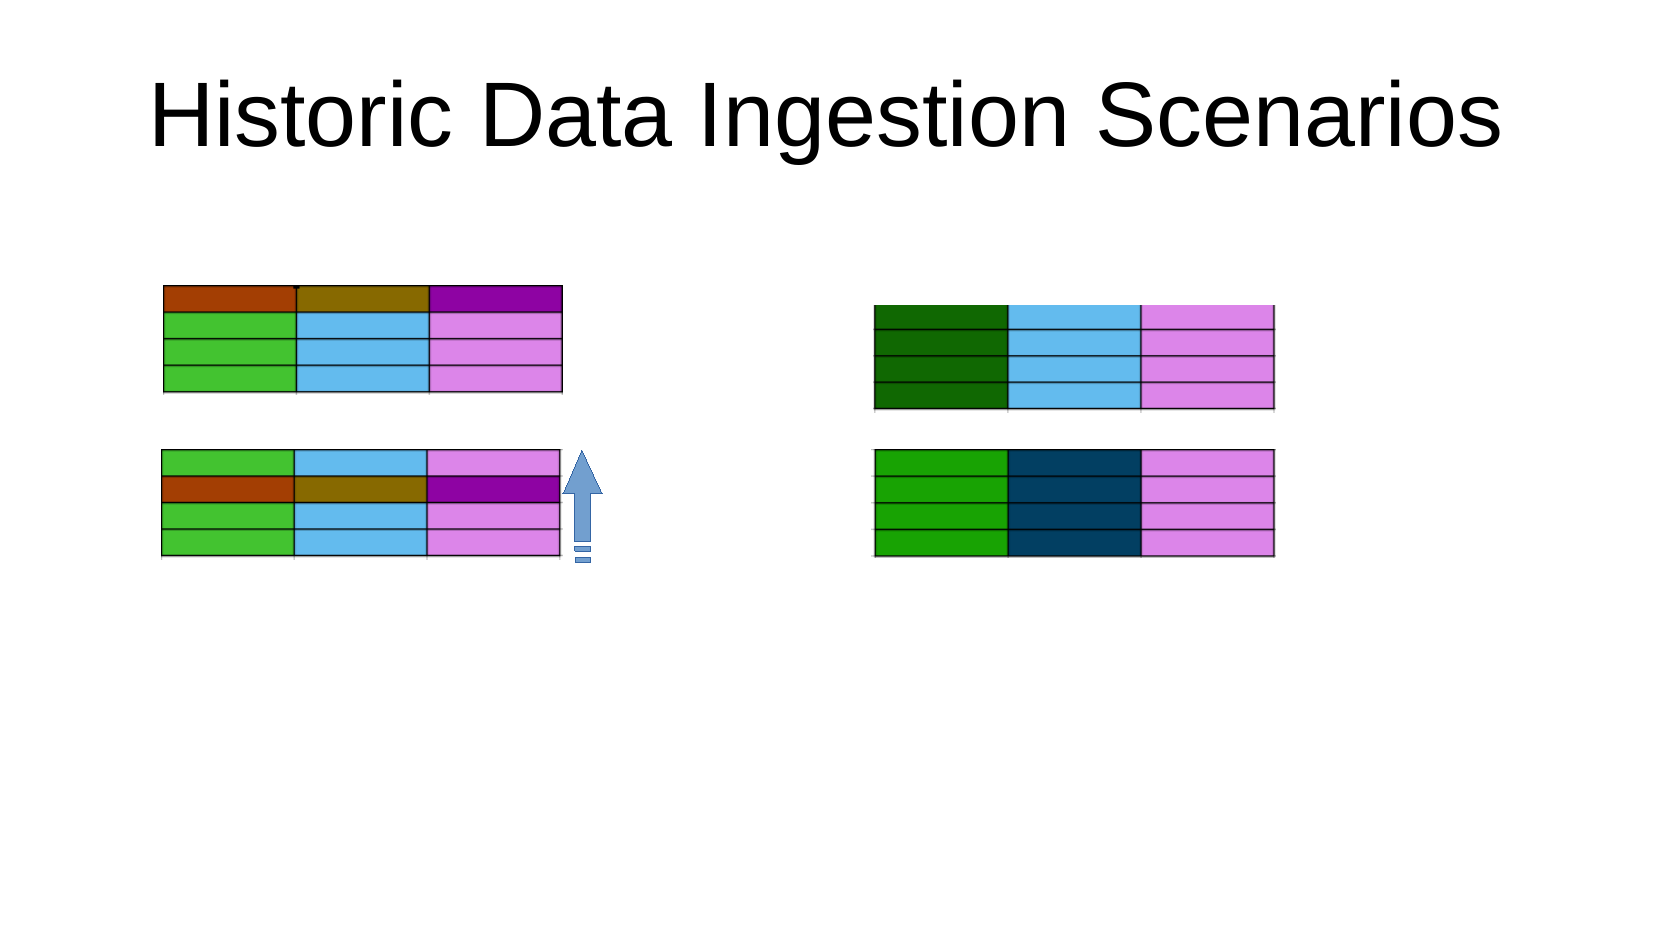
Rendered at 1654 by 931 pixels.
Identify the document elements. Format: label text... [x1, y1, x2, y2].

title Historic Data Ingestion Scenarios [82, 37, 1571, 193]
picture [163, 285, 563, 395]
text_box [575, 557, 591, 563]
picture [161, 449, 563, 560]
text_box [574, 546, 591, 552]
picture [871, 449, 1276, 558]
text_box [562, 450, 603, 542]
picture [873, 305, 1276, 413]
